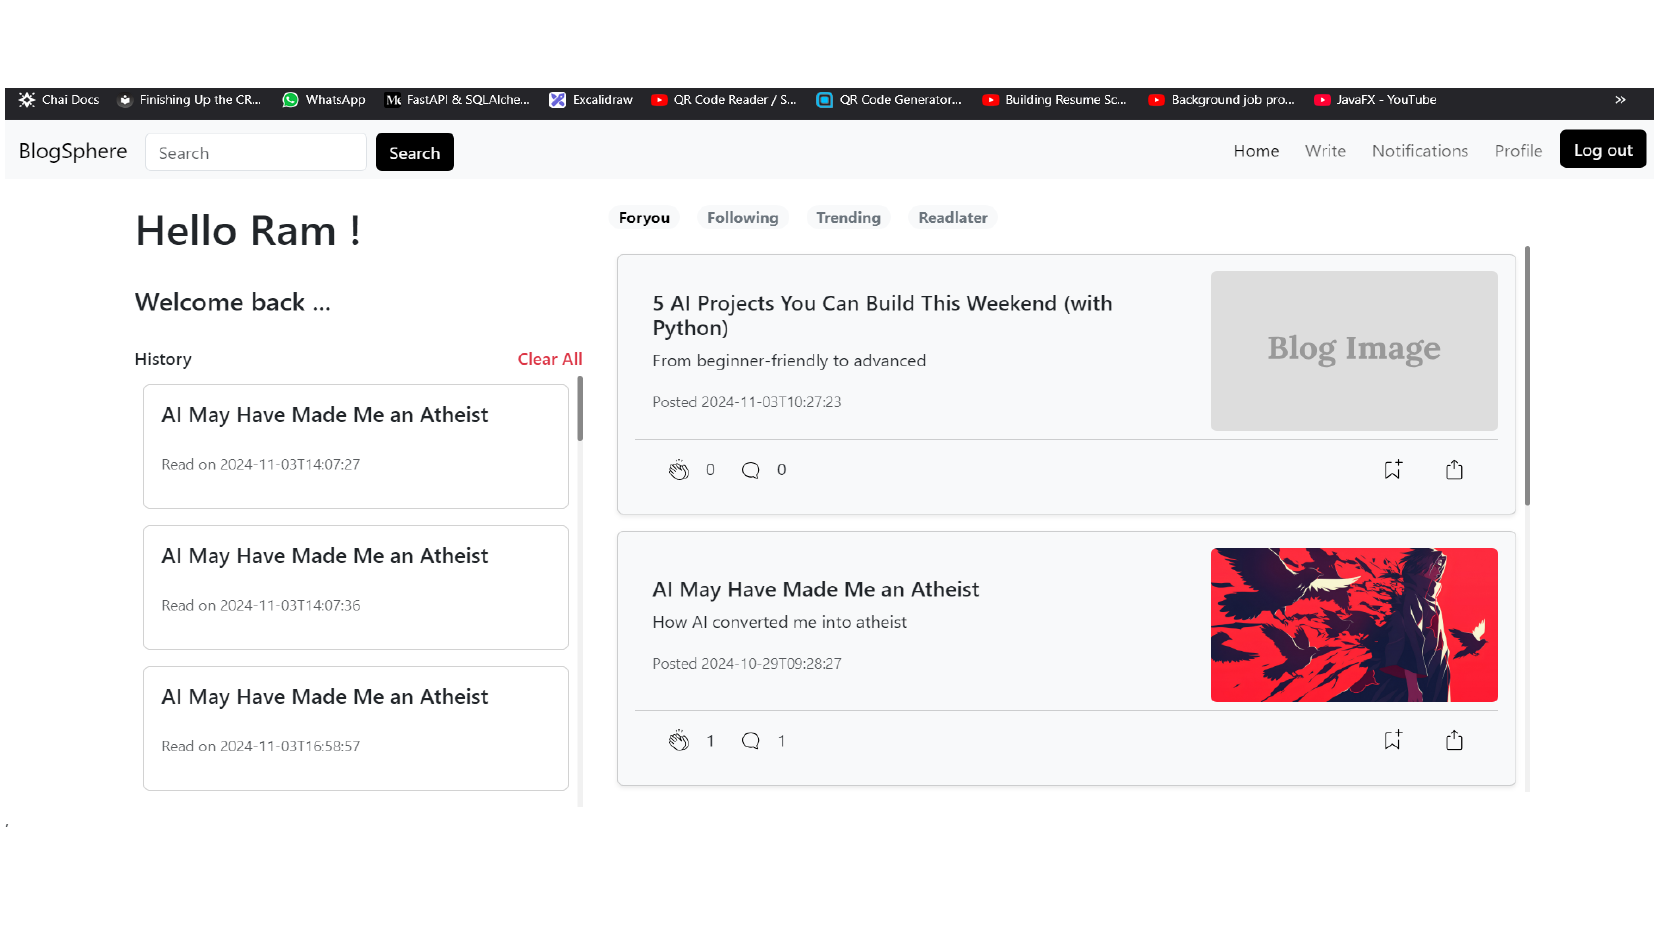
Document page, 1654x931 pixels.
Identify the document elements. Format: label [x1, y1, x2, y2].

picture [5, 88, 1654, 827]
